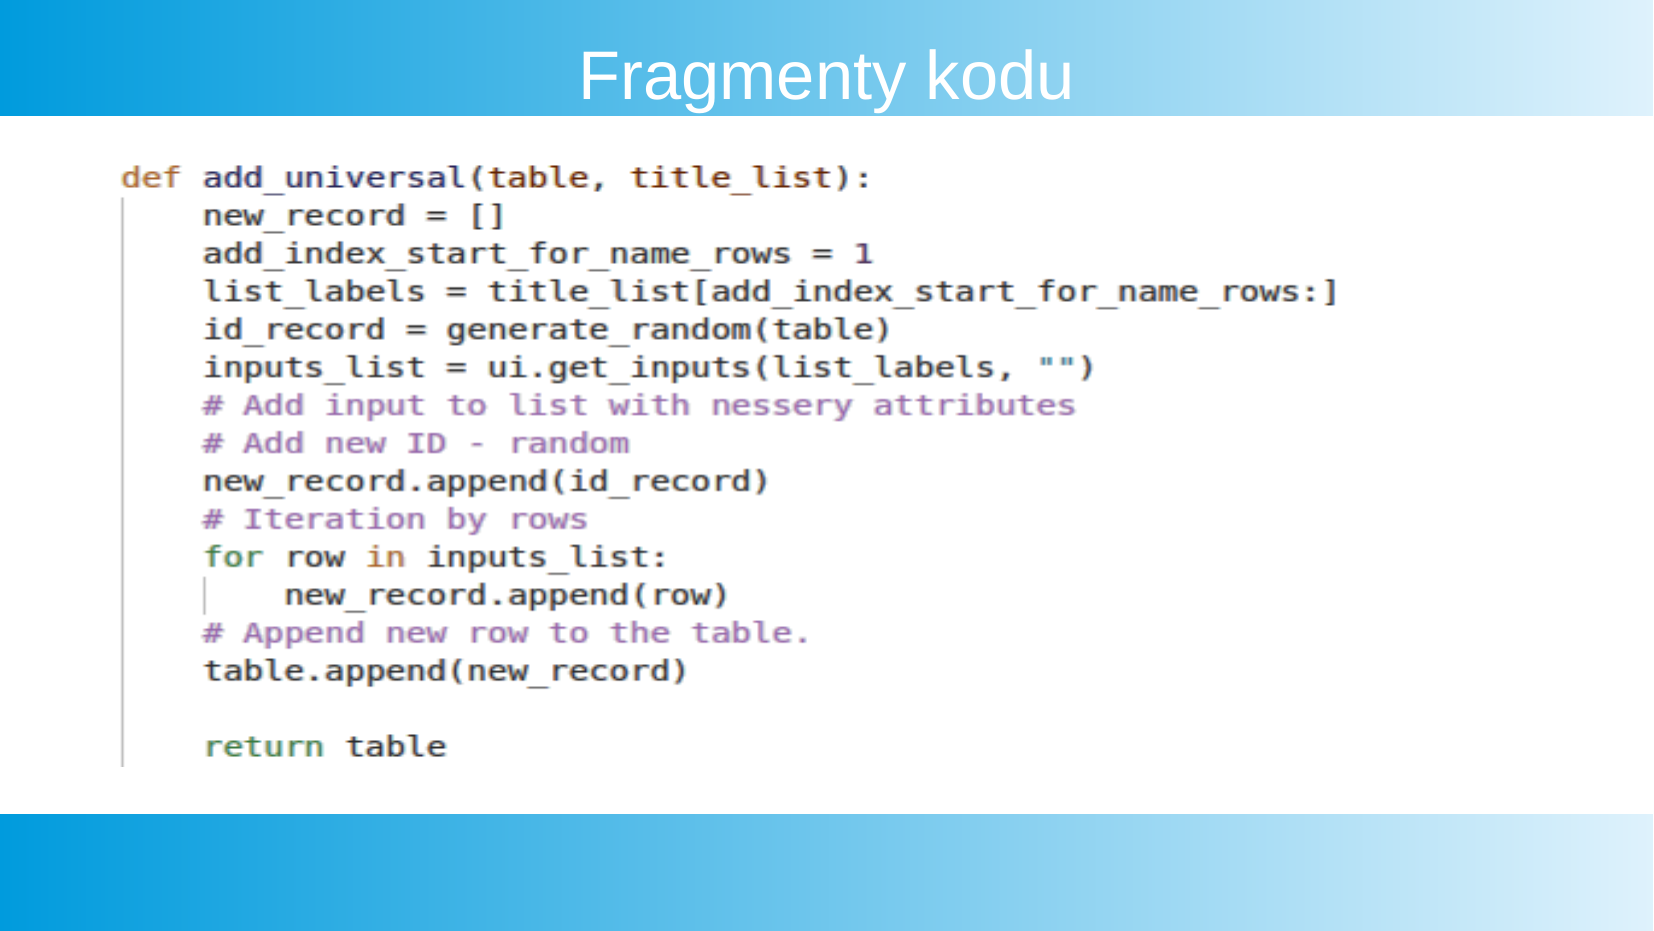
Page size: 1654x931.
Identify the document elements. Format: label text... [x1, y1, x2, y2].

picture [93, 164, 1451, 767]
title Fragmenty kodu [82, 37, 1571, 116]
